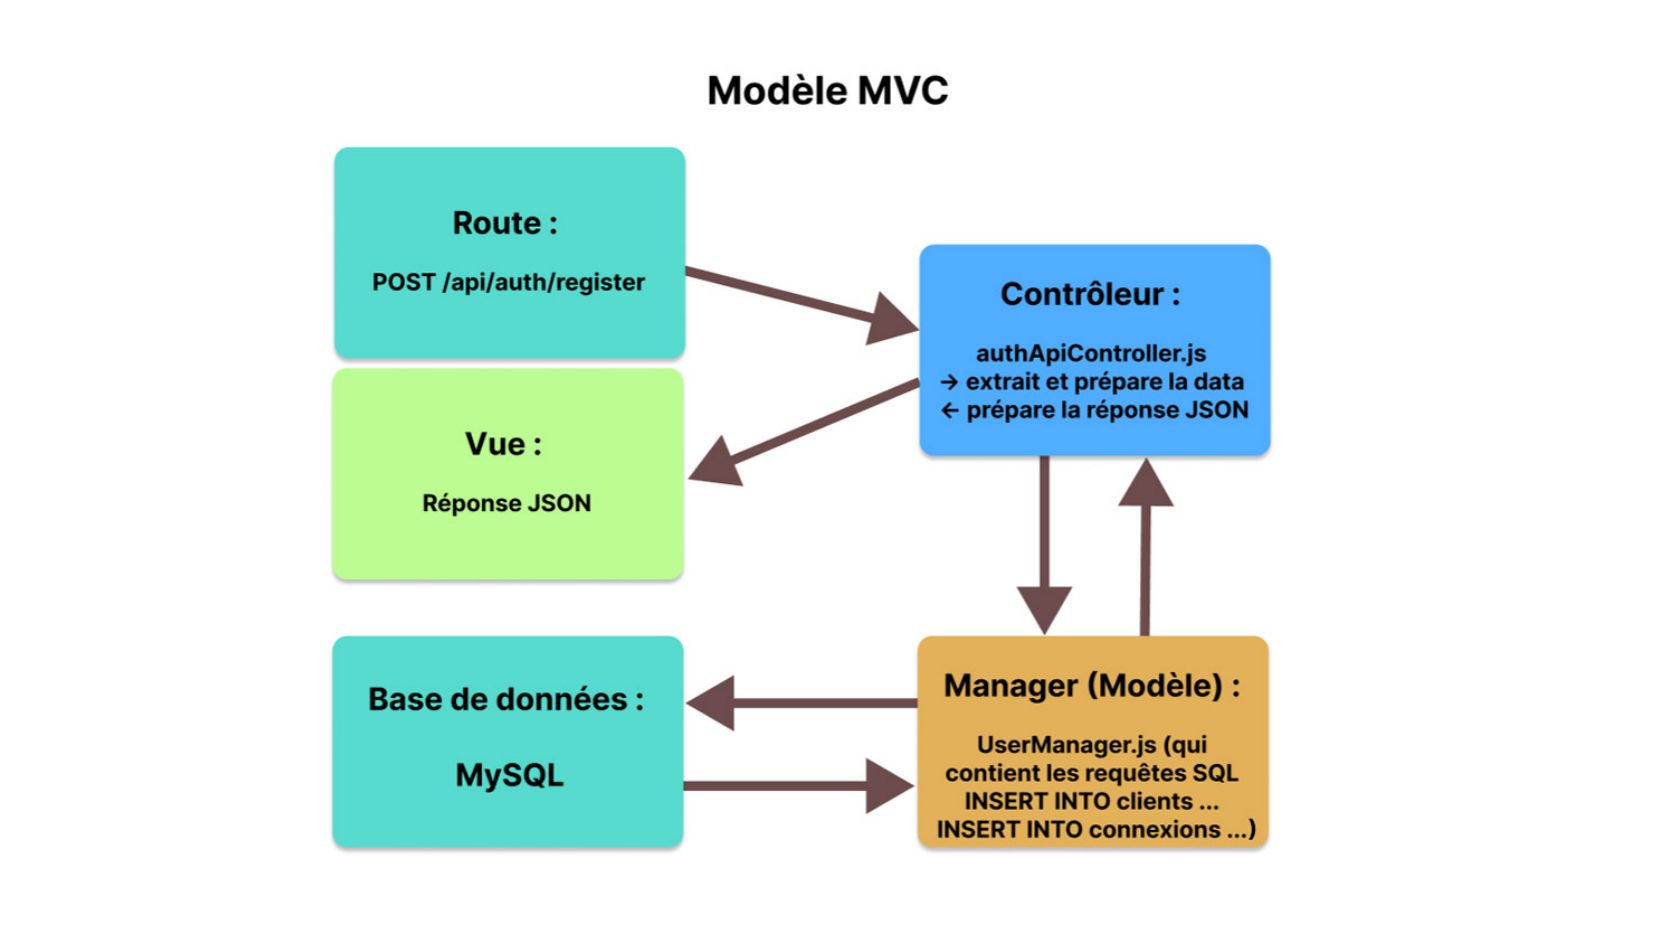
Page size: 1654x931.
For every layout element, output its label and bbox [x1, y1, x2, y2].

picture [225, 58, 1424, 886]
